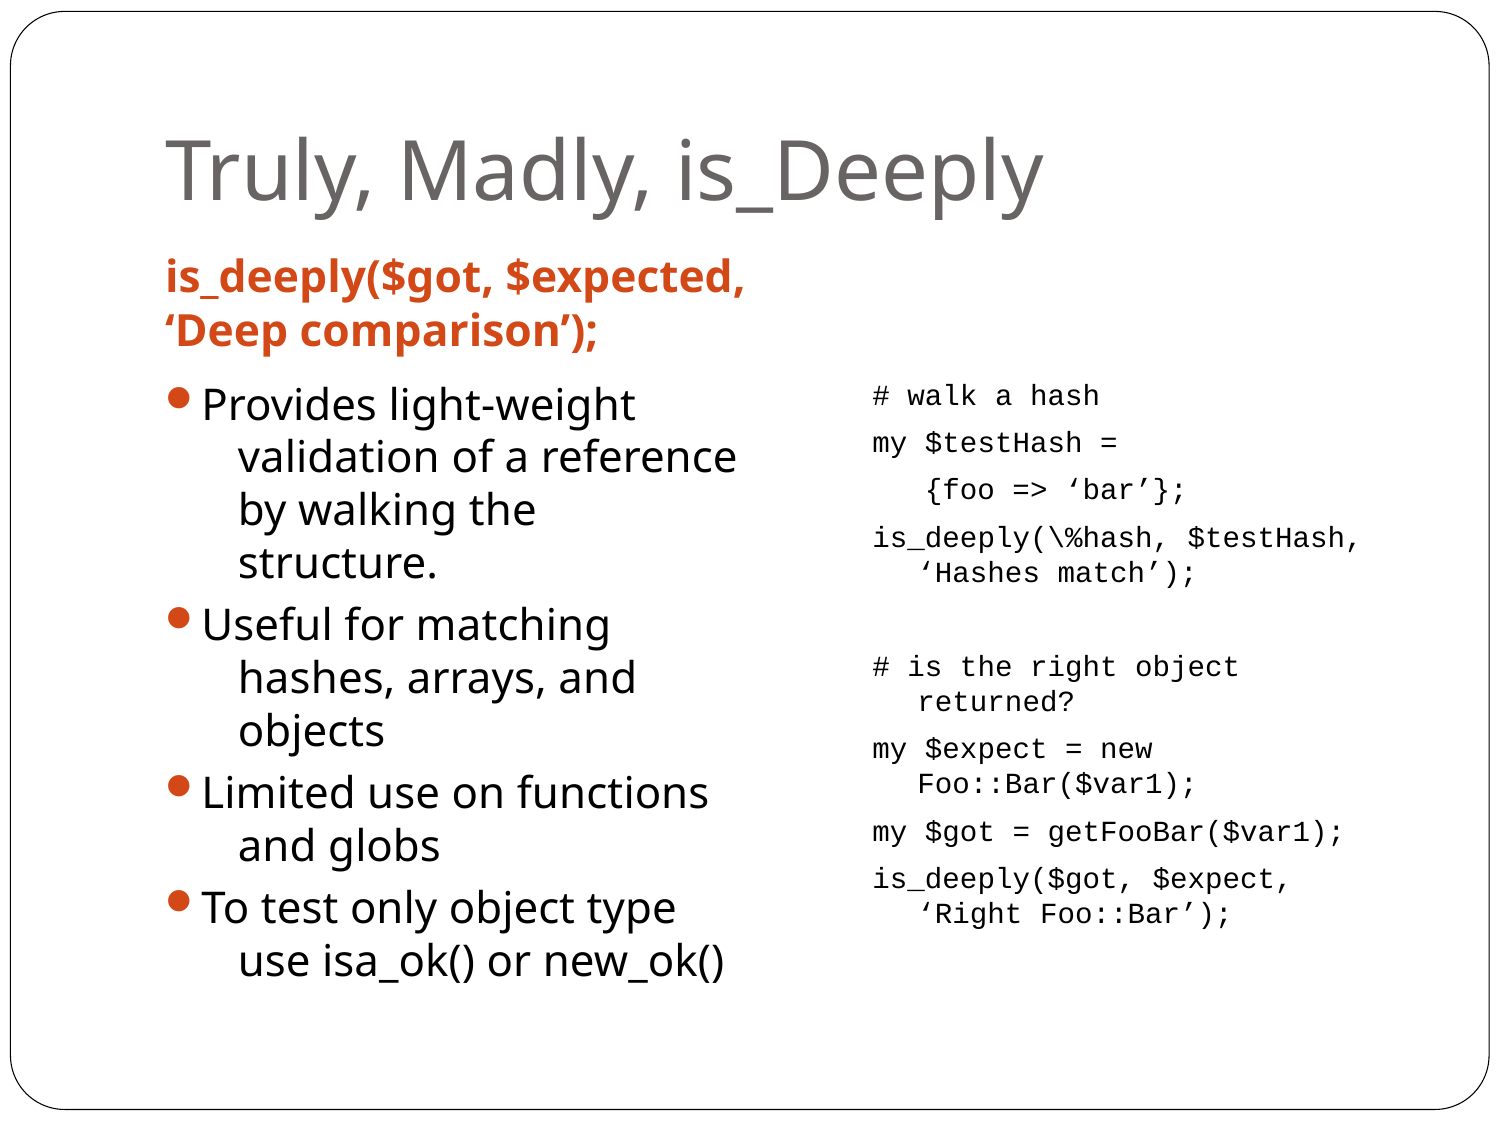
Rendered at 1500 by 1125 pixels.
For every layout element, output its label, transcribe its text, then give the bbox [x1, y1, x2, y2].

list Provides light-weight validation of a reference by walking the structure. Useful for matching hashes, arrays, and objects Limited use on functions and globs To test only object type use isa_ok() or new_ok() [150, 368, 763, 1007]
title Truly, Madly, is_Deeply [150, 44, 1426, 233]
list is_deeply($got, $expected, ‘Deep comparison’); [150, 237, 763, 363]
list # walk a hash my $testHash = {foo => ‘bar’}; is_deeply(\%hash, $testHash, ‘Hashes match’); # is the right object returned? my $expect = new Foo::Bar($var1); my $got = getFooBar($var1); is_deeply($got, $expect, ‘Right Foo::Bar’); [812, 368, 1426, 1007]
